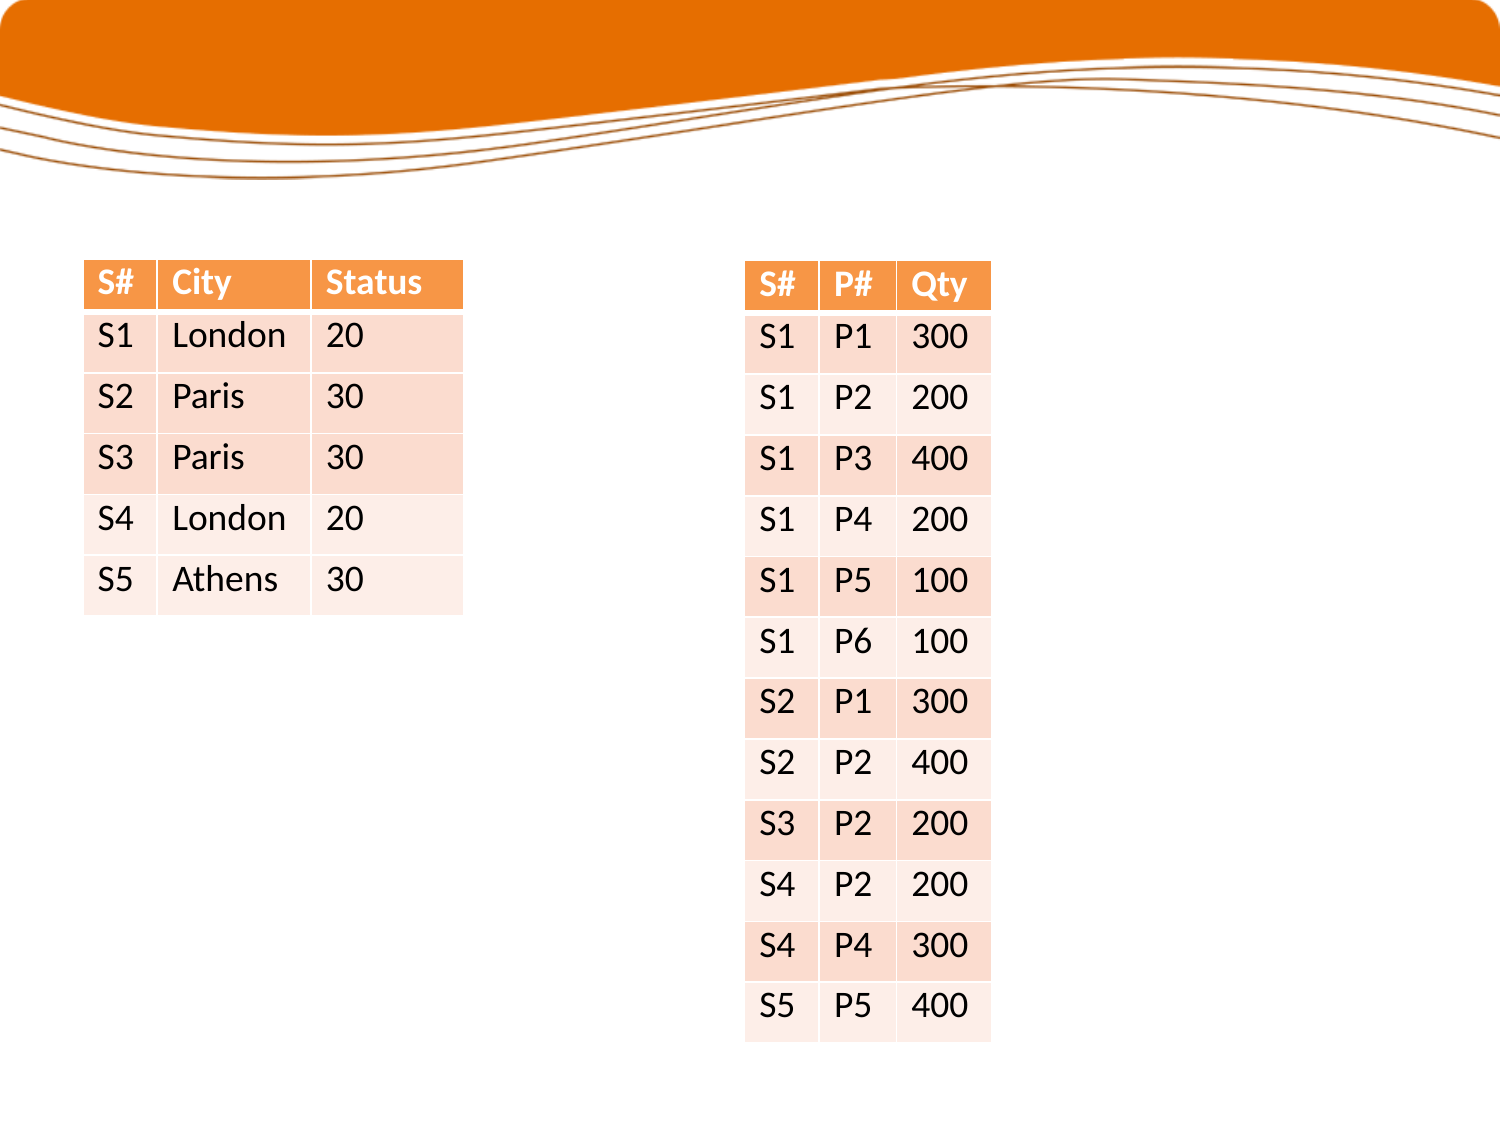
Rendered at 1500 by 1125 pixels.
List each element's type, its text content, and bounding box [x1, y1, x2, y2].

table_cell 100 [897, 557, 991, 616]
table_cell P1 [820, 679, 896, 738]
table_cell 30 [312, 374, 463, 433]
table_cell P1 [820, 316, 896, 373]
table_cell S1 [745, 316, 818, 373]
table_cell Paris [158, 374, 310, 433]
table_cell 200 [897, 497, 991, 556]
table_cell P2 [820, 740, 896, 799]
table_cell S2 [745, 679, 818, 738]
table_cell S1 [745, 557, 818, 616]
table_cell 200 [897, 861, 991, 921]
table_cell S1 [745, 436, 818, 495]
table_header City [158, 260, 310, 309]
table_header S# [84, 260, 156, 309]
table_cell 30 [312, 434, 463, 494]
table_cell S2 [745, 740, 818, 799]
table_cell S1 [84, 315, 156, 372]
table_cell Athens [158, 556, 310, 615]
table_cell 400 [897, 436, 991, 495]
table_cell 300 [897, 679, 991, 738]
table_cell S5 [745, 983, 818, 1042]
table_cell S3 [745, 801, 818, 860]
table_cell 300 [897, 316, 991, 373]
table_cell P3 [820, 436, 896, 495]
table_cell 20 [312, 495, 463, 554]
picture [0, 0, 1500, 180]
table_cell S3 [84, 434, 156, 494]
table_cell London [158, 495, 310, 554]
table_cell S5 [84, 556, 156, 615]
table_cell 400 [897, 740, 991, 799]
table_cell 200 [897, 375, 991, 434]
table_cell P6 [820, 618, 896, 677]
table_cell S1 [745, 375, 818, 434]
table_header P# [820, 261, 896, 310]
table_header Status [312, 260, 463, 309]
table_cell Paris [158, 434, 310, 494]
table_cell 400 [897, 983, 991, 1042]
table_header Qty [897, 261, 991, 310]
table_cell P5 [820, 557, 896, 616]
table_cell 200 [897, 801, 991, 860]
table_cell P2 [820, 375, 896, 434]
table_cell S1 [745, 618, 818, 677]
table_cell P4 [820, 497, 896, 556]
table_cell P5 [820, 983, 896, 1042]
table_cell P2 [820, 861, 896, 921]
table_cell P4 [820, 922, 896, 981]
table_cell 300 [897, 922, 991, 981]
table_cell London [158, 315, 310, 372]
table_cell 30 [312, 556, 463, 615]
table_cell S4 [84, 495, 156, 554]
table_cell 100 [897, 618, 991, 677]
table_cell S1 [745, 497, 818, 556]
table_header S# [745, 261, 818, 310]
table_cell S4 [745, 922, 818, 981]
table_cell P2 [820, 801, 896, 860]
table_cell 20 [312, 315, 463, 372]
table_cell S2 [84, 374, 156, 433]
table_cell S4 [745, 861, 818, 921]
